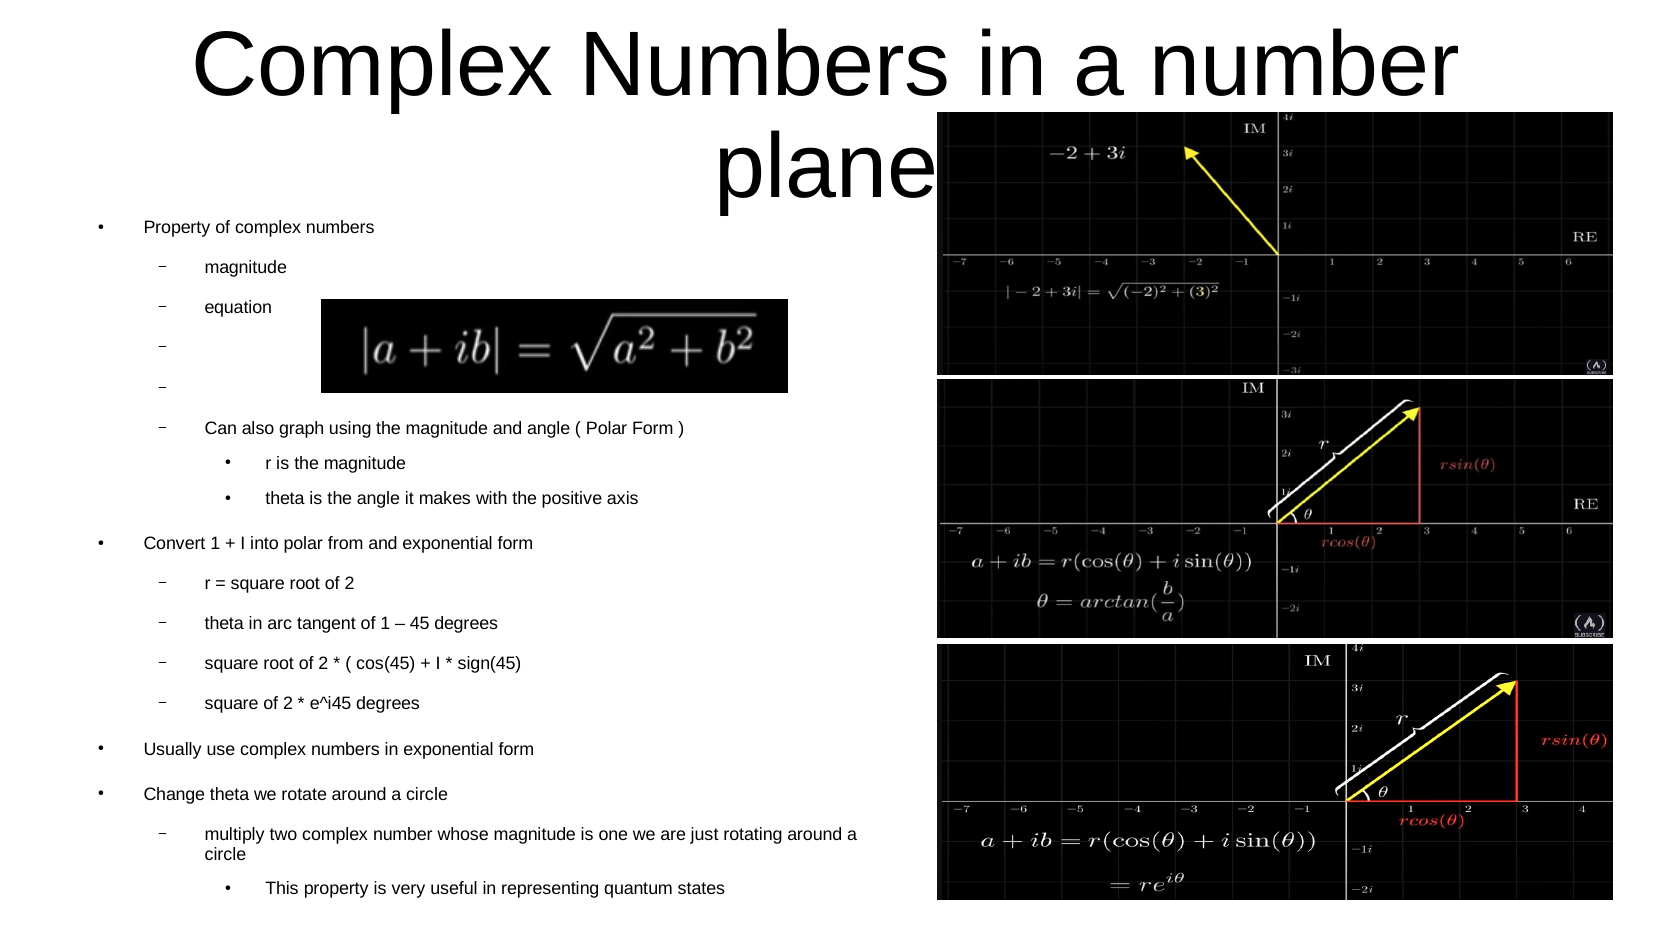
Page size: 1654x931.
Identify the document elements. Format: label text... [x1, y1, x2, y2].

picture [937, 112, 1613, 376]
picture [937, 644, 1613, 901]
list Property of complex numbers magnitude equation Can also graph using the magnitude and angle ( Polar Form ) r is the magnitude theta is the angle it makes with the positive axis Convert 1 + I into polar from and exponential form r = square root of 2 theta in arc tangent of 1 – 45 degrees square root of 2 * ( cos(45) + I * sign(45) square of 2 * e^i45 degrees Usually use complex numbers in exponential form Change theta we rotate around a circle multiply two complex number whose magnitude is one we are just rotating around a circle This property is very useful in representing quantum states [82, 217, 1613, 901]
picture [937, 379, 1613, 638]
picture [321, 299, 788, 393]
title Complex Numbers in a number plane [82, 12, 1571, 217]
